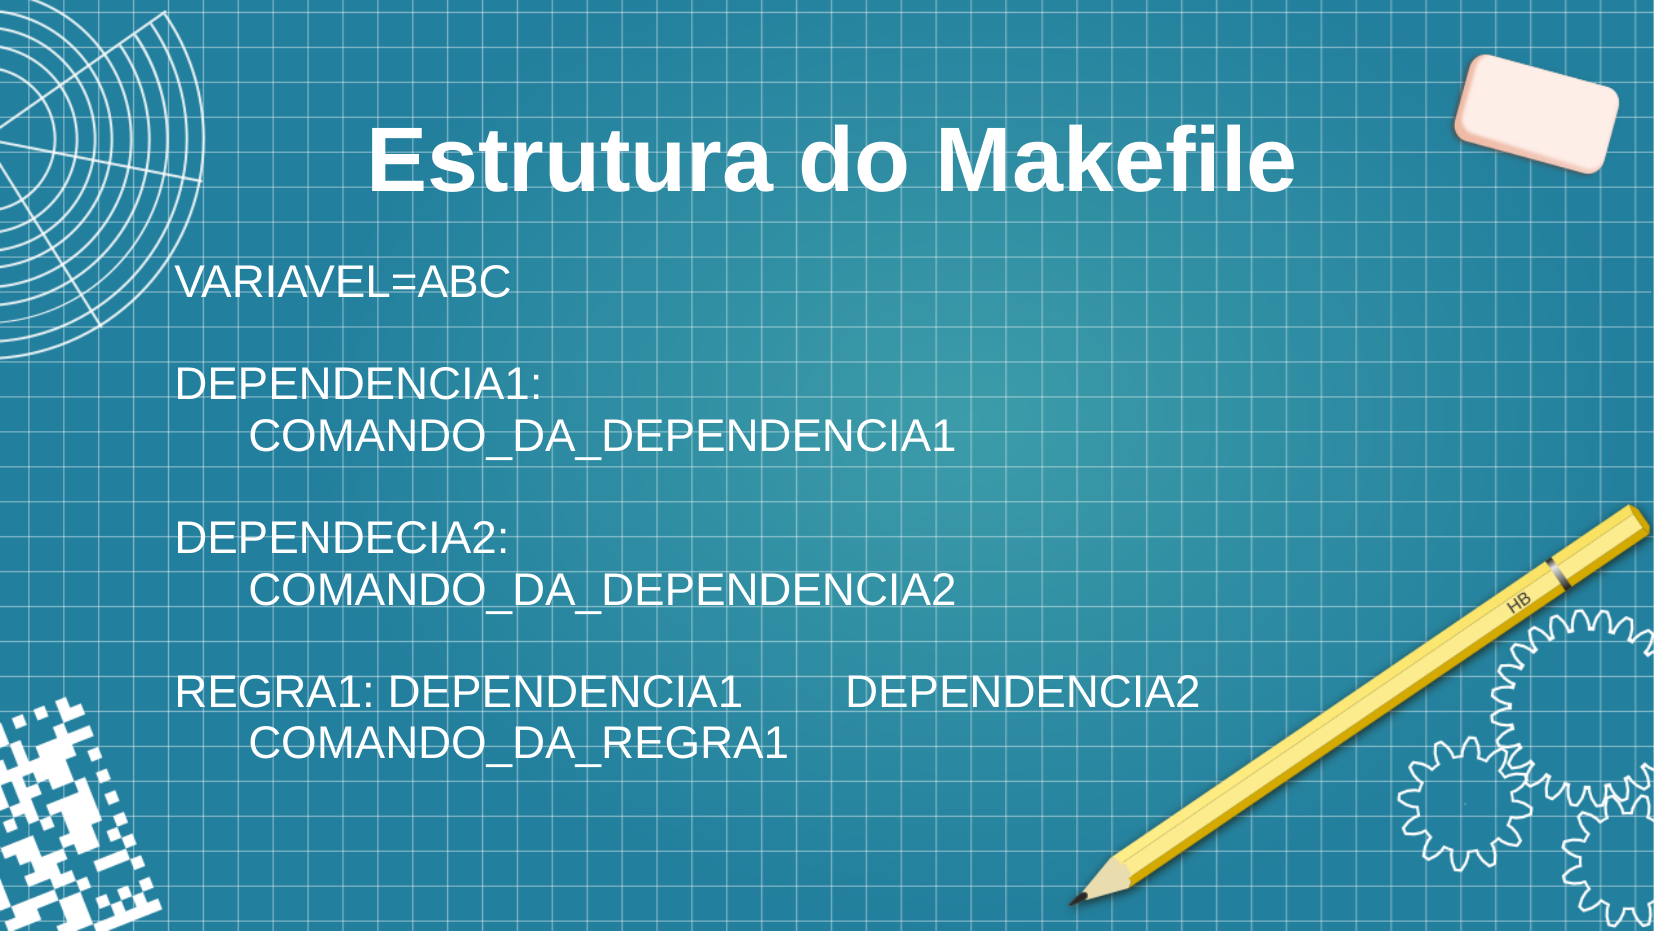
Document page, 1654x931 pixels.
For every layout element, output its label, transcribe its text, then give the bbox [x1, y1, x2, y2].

title VARIAVEL=ABC DEPENDENCIA1: COMANDO_DA_DEPENDENCIA1 DEPENDECIA2: COMANDO_DA_DEPENDENCIA2 REGRA1: DEPENDENCIA1 DEPENDENCIA2 COMANDO_DA_REGRA1 [174, 266, 1356, 769]
title Estrutura do Makefile [88, 53, 1577, 266]
picture [0, 0, 1654, 931]
